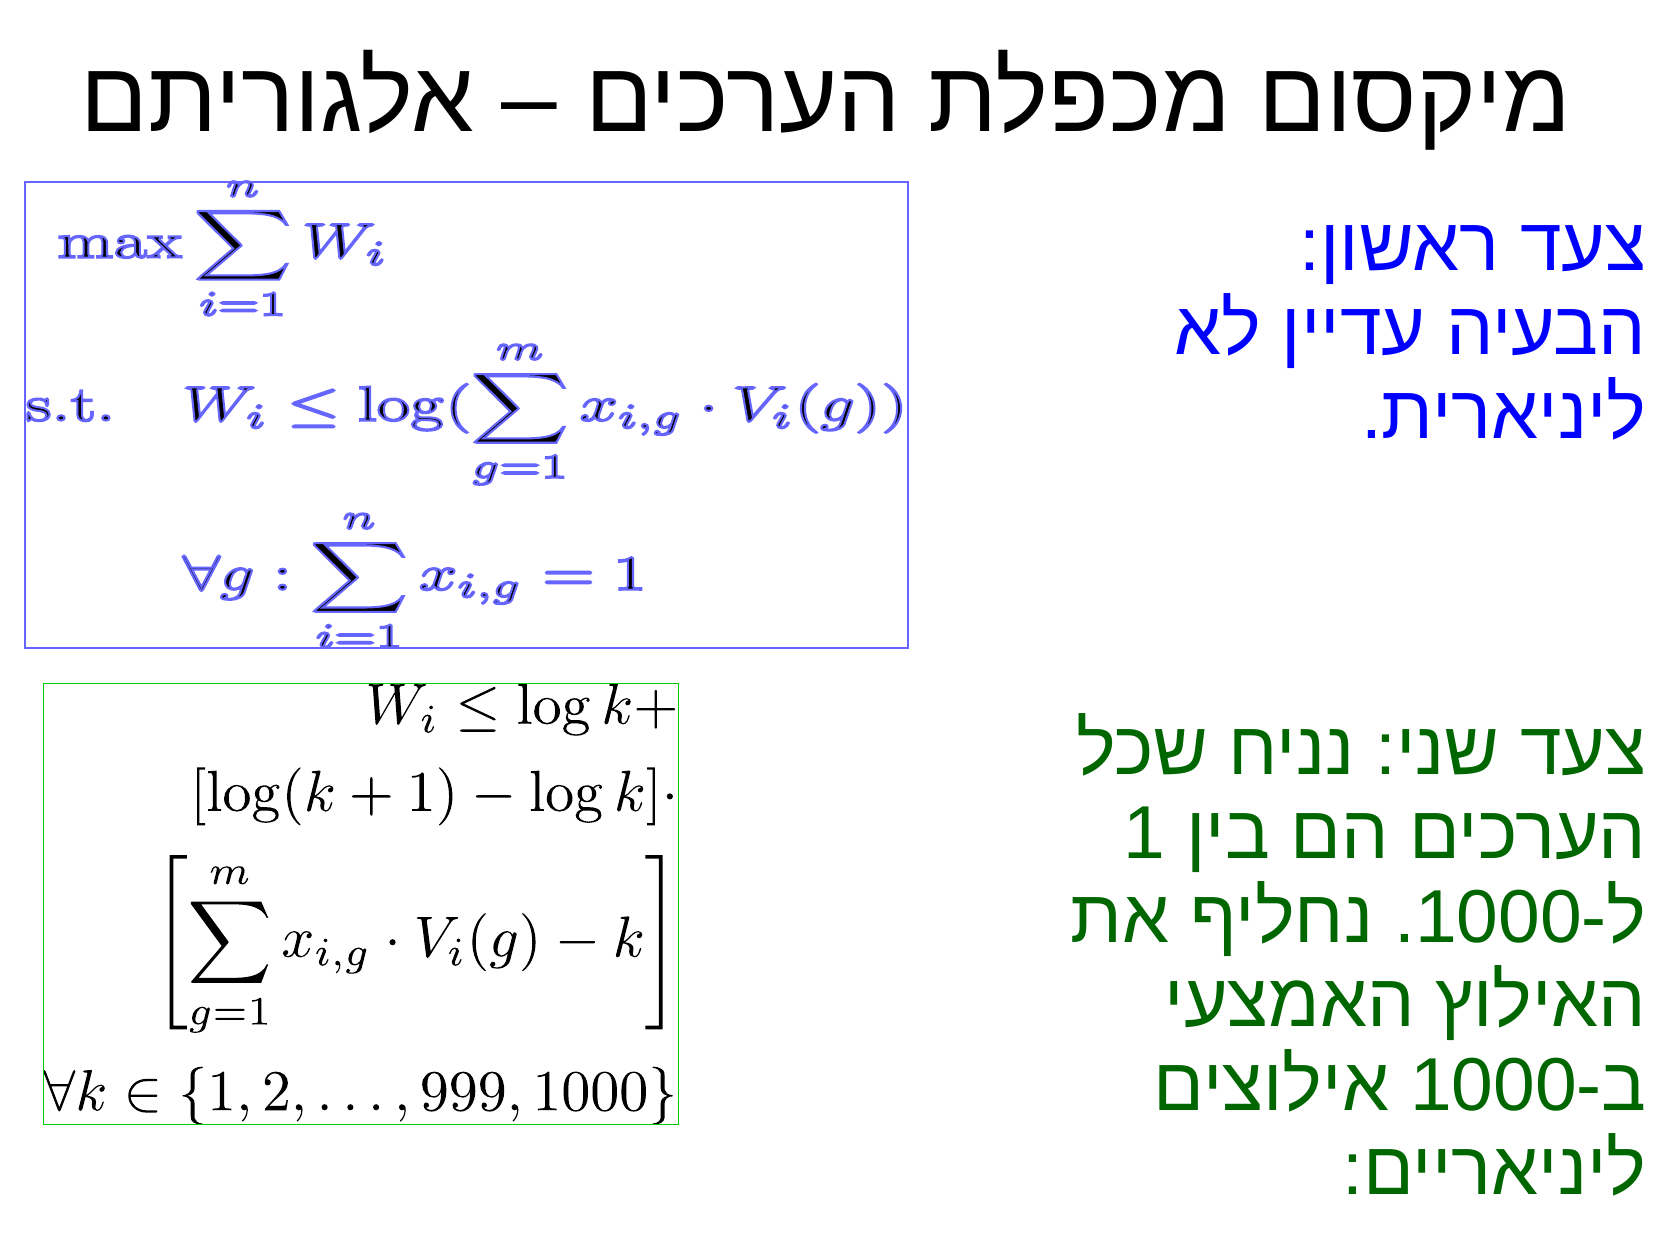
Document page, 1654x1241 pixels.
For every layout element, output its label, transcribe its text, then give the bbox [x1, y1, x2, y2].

text_box [25, 181, 908, 649]
picture [43, 683, 679, 1125]
title מיקסום מכפלת הערכים – אלגוריתם [0, 28, 1654, 166]
text_box צעד ראשון: הבעיה עדיין לא ליניארית. צעד שני: נניח שכל הערכים הם בין 1 ל-1000. נחליף את האילוץ האמצעי ב-1000 אילוצים ליניאריים: [907, 195, 1654, 1241]
